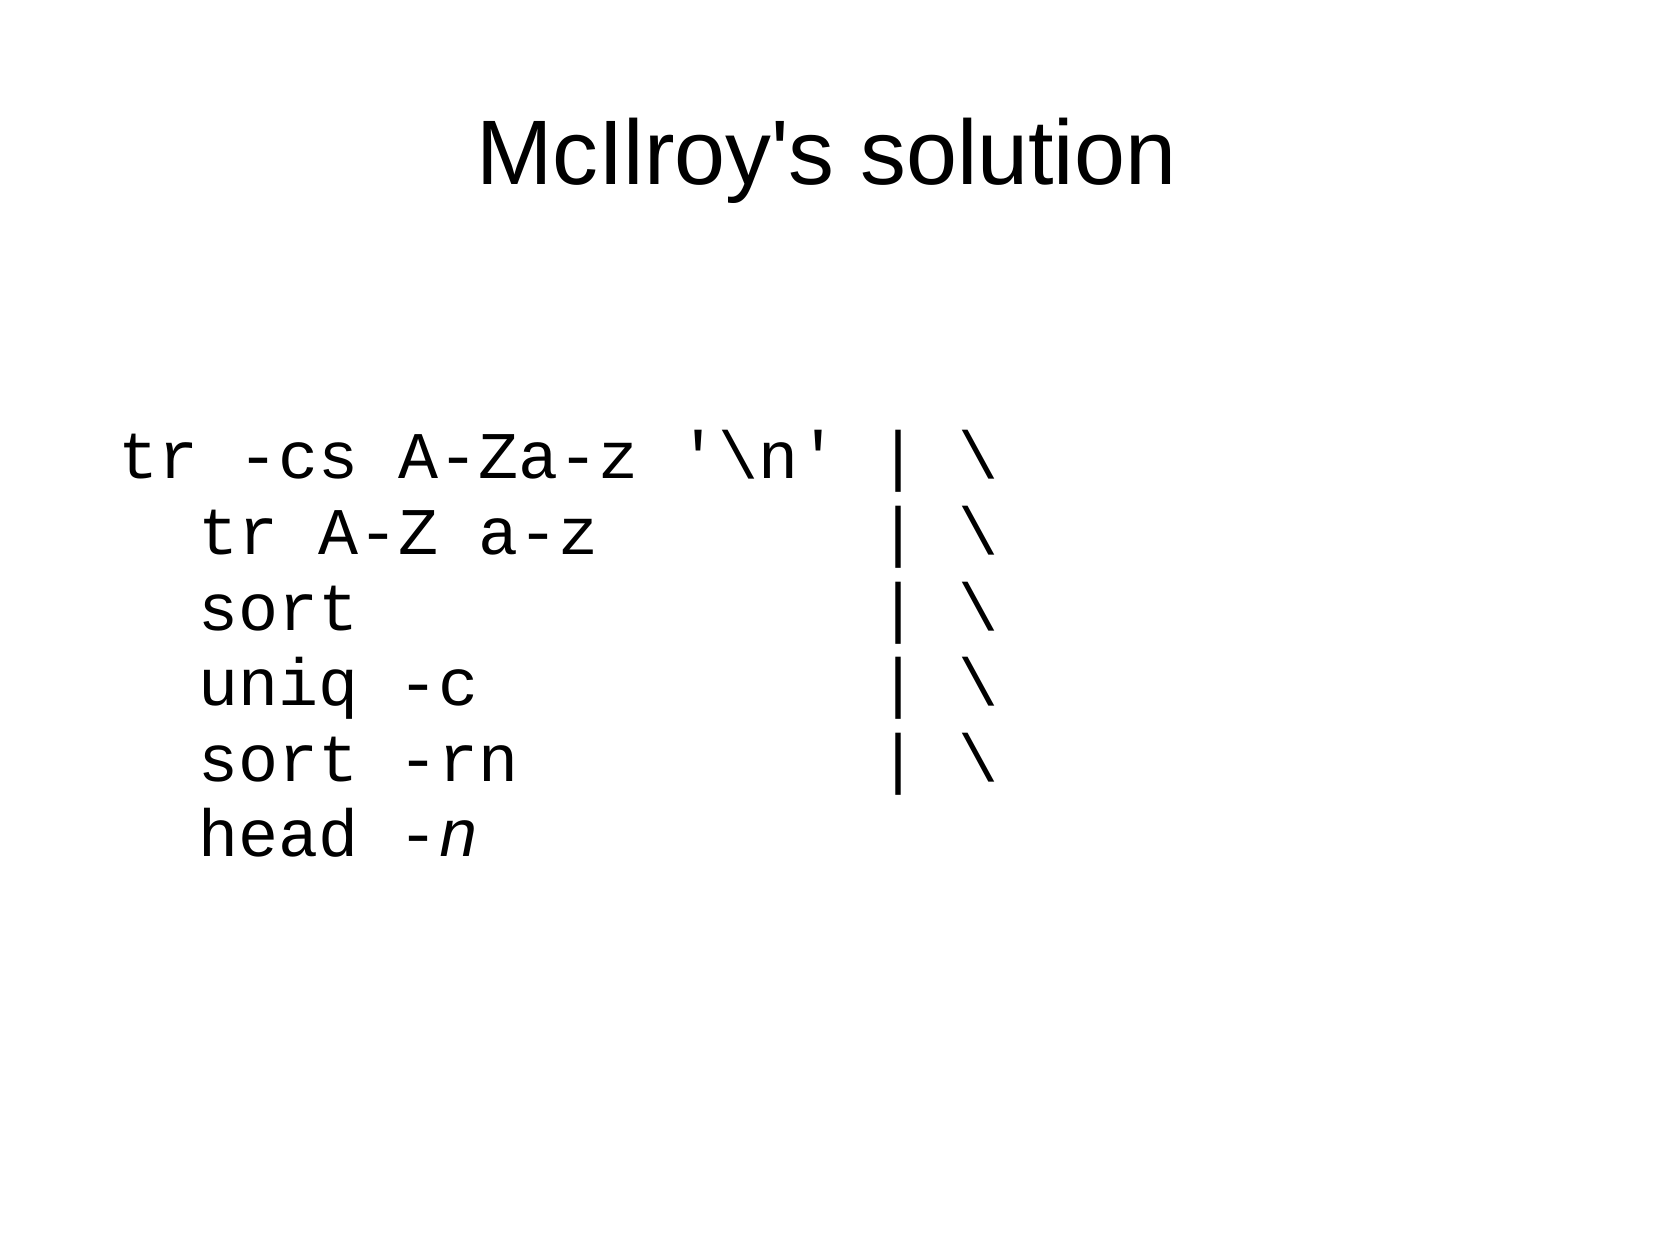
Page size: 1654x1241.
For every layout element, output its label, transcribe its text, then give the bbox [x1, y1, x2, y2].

title McIlroy's solution [82, 49, 1571, 257]
text_box tr -cs A-Za-z '\n' | \ tr A-Z a-z | \ sort | \ uniq -c | \ sort -rn | \ head -n [118, 290, 1538, 1010]
